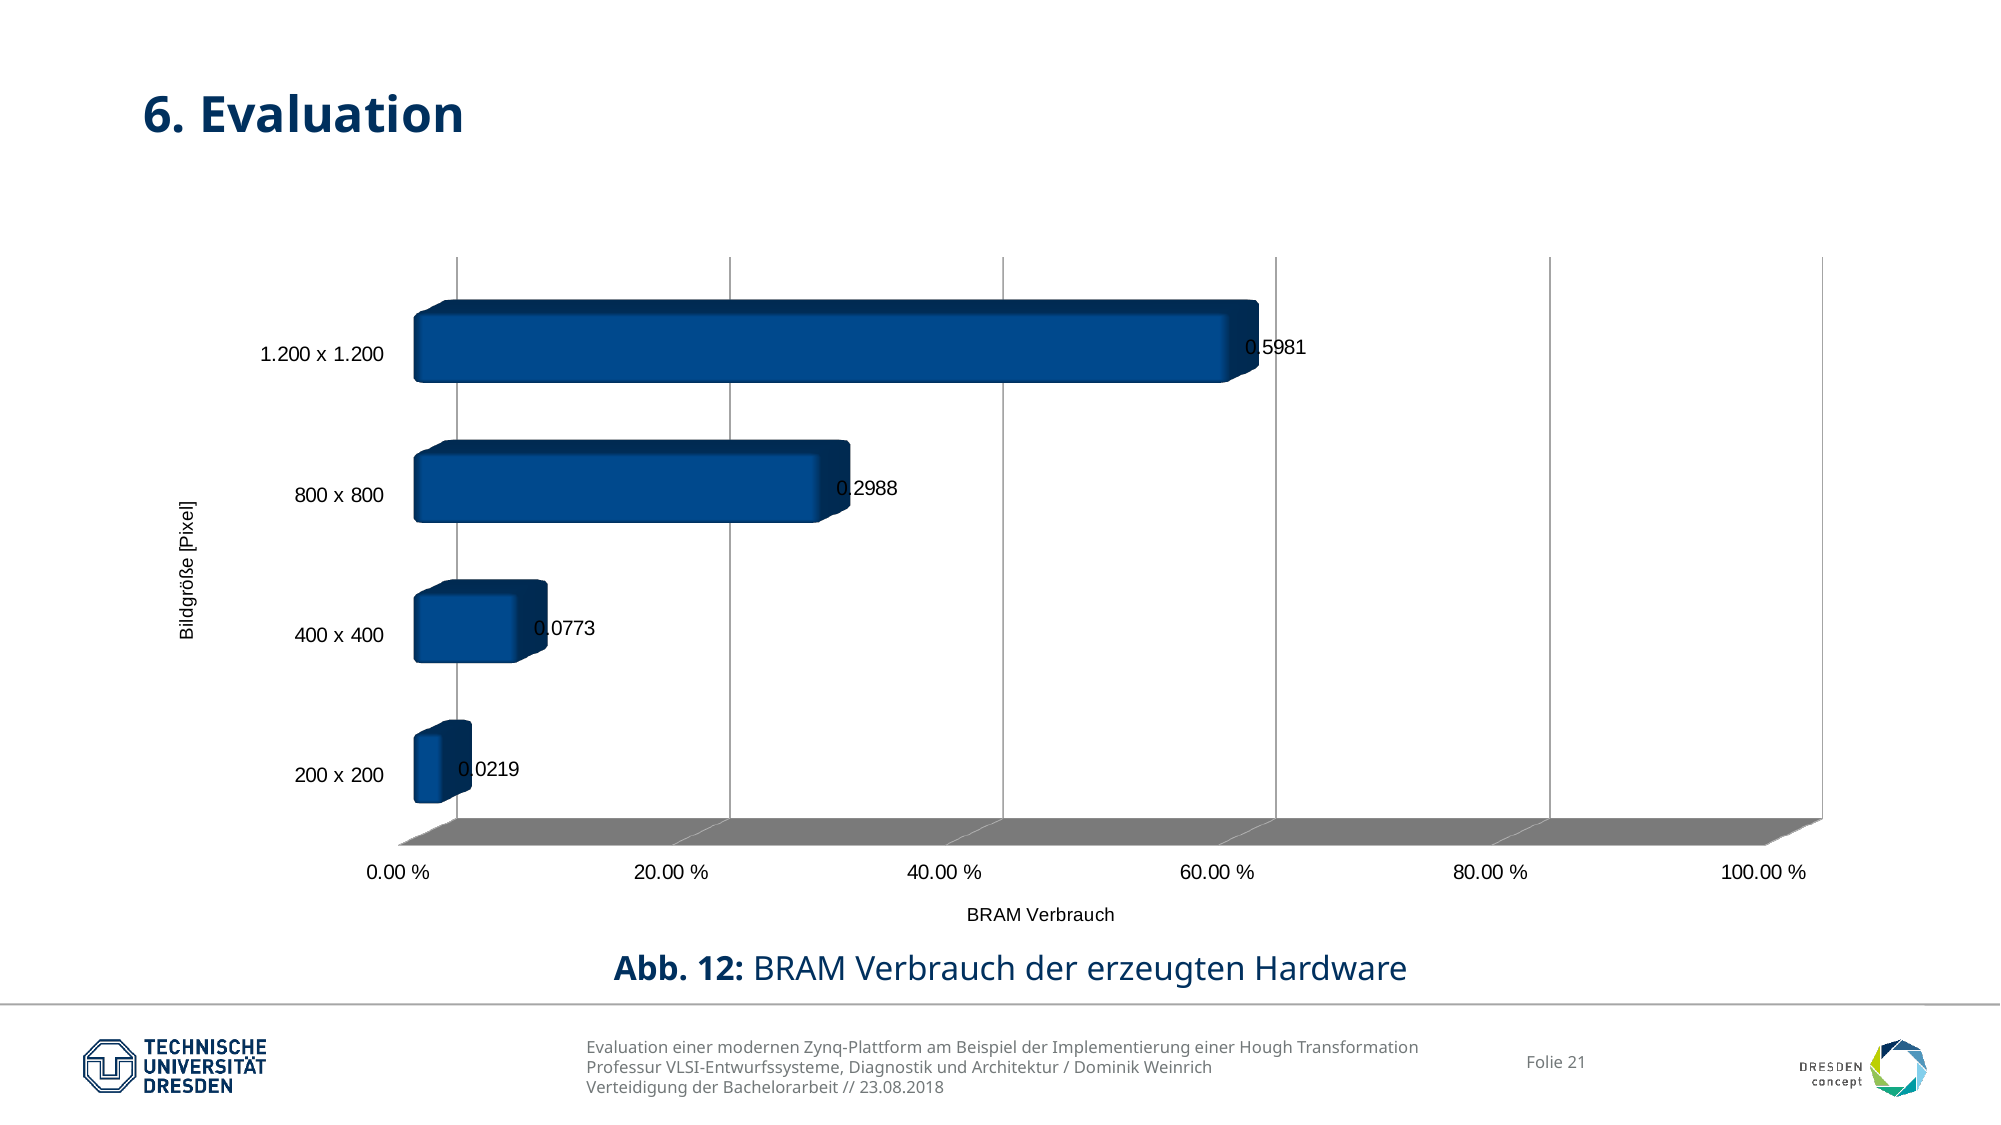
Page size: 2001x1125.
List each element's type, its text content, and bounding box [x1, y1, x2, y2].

picture [83, 1039, 266, 1093]
title 6. Evaluation [143, 56, 1880, 169]
list Abb. 12: BRAM Verbrauch der erzeugten Hardware [143, 944, 1880, 992]
chart [143, 243, 1880, 944]
picture [1800, 1039, 1927, 1097]
